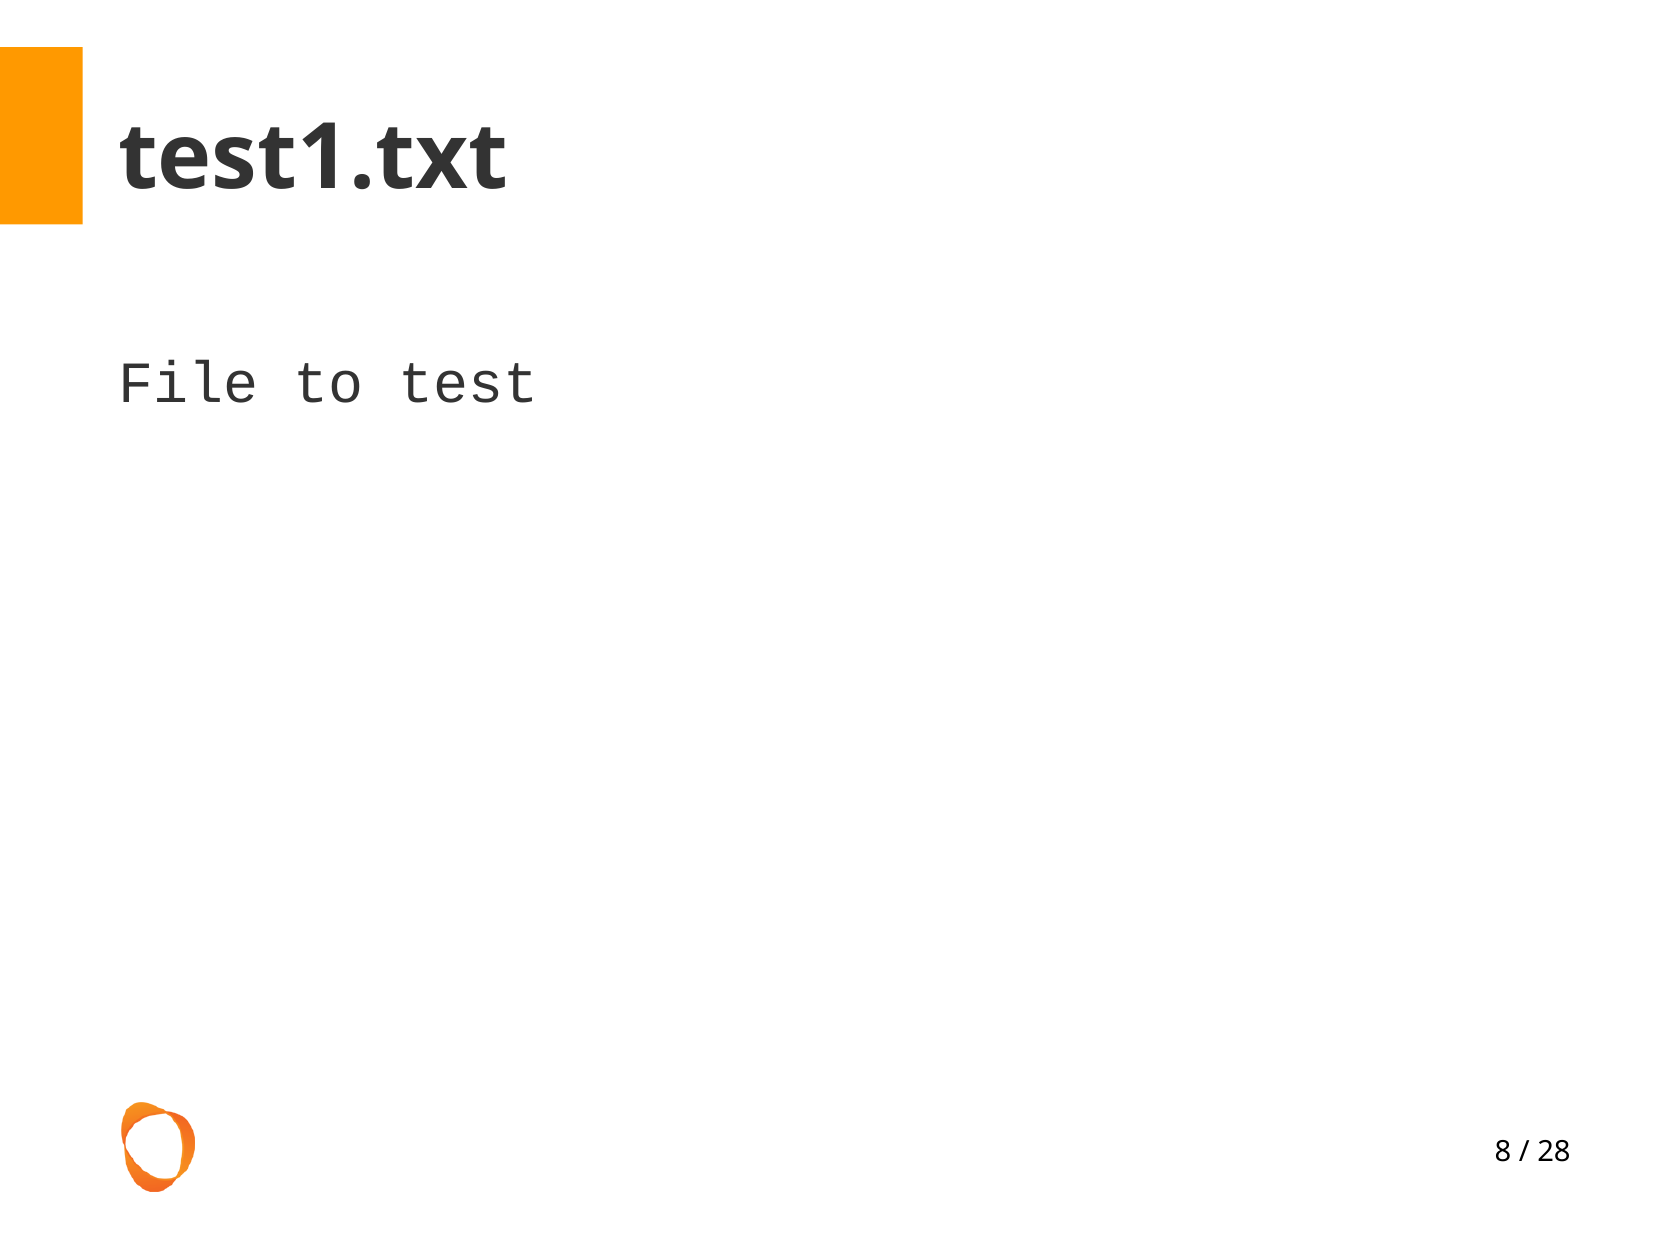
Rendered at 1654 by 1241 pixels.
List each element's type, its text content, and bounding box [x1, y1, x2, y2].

picture [118, 1101, 196, 1193]
title test1.txt [118, 49, 1571, 257]
list File to test [118, 354, 1536, 1074]
